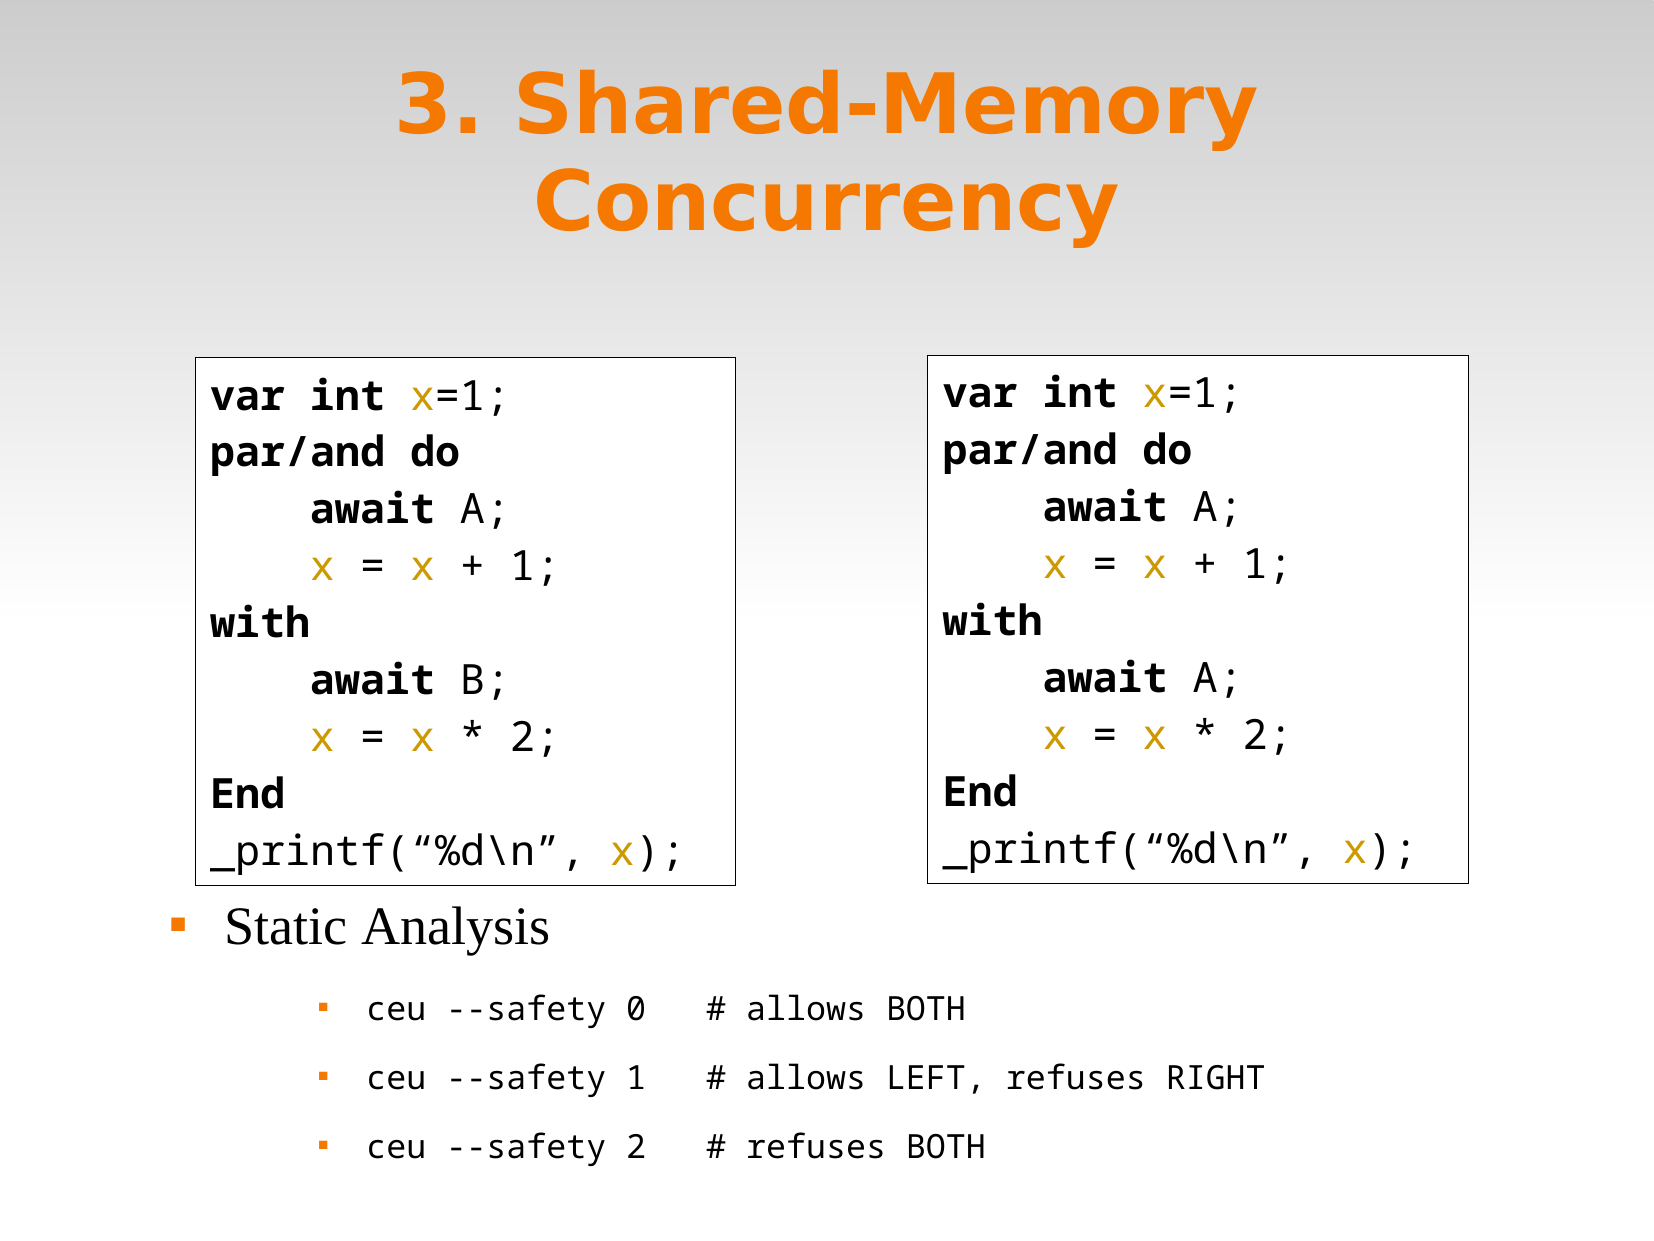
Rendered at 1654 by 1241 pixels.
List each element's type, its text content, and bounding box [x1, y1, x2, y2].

title 3. Shared-Memory Concurrency [82, 49, 1571, 257]
text_box var int x=1; par/and do await A; x = x + 1; with await A; x = x * 2; End _printf(“%d\n”, x); [927, 355, 1469, 815]
text_box var int x=1; par/and do await A; x = x + 1; with await B; x = x * 2; End _printf(“%d\n”, x); [195, 357, 736, 817]
list Static Analysis ceu --safety 0 # allows BOTH ceu --safety 1 # allows LEFT, refuses RIGHT ceu --safety 2 # refuses BOTH [82, 895, 1572, 1180]
